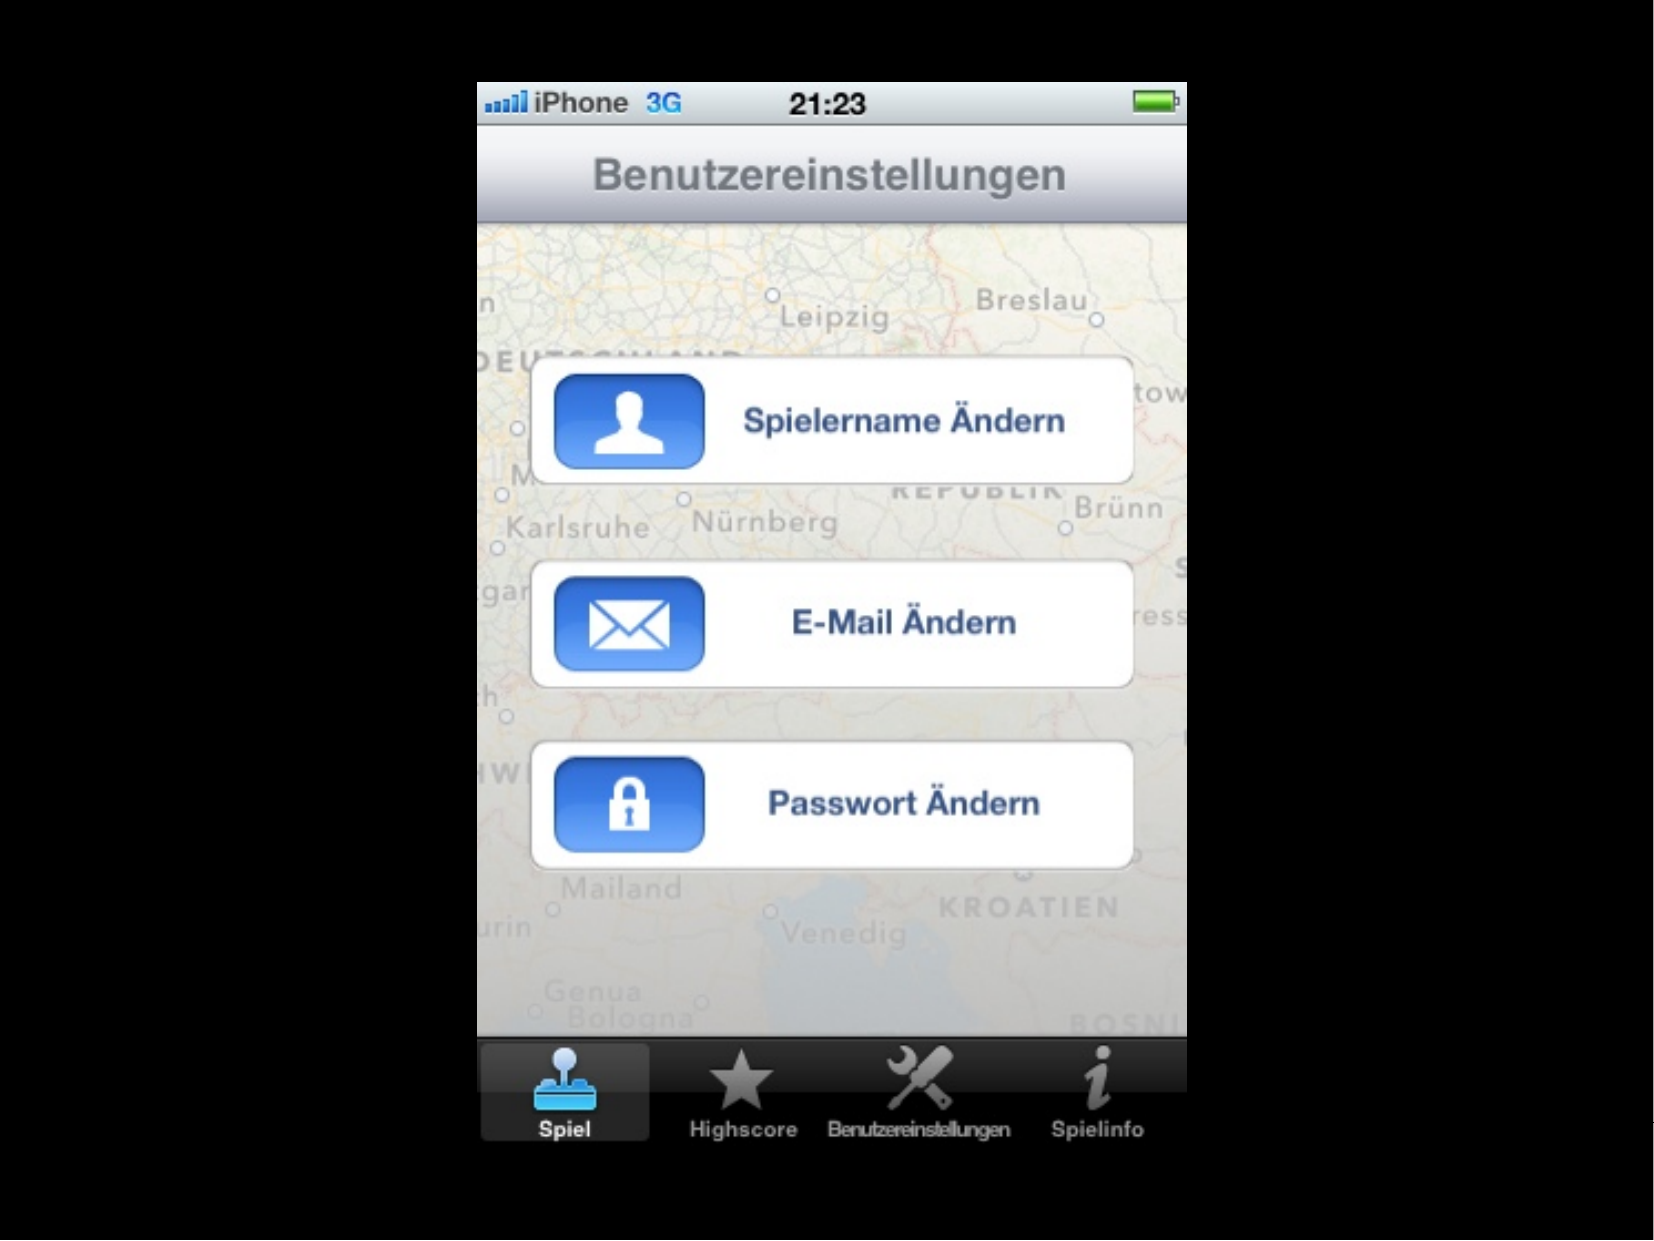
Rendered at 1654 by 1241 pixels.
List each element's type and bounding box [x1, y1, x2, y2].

picture [477, 82, 1187, 1146]
